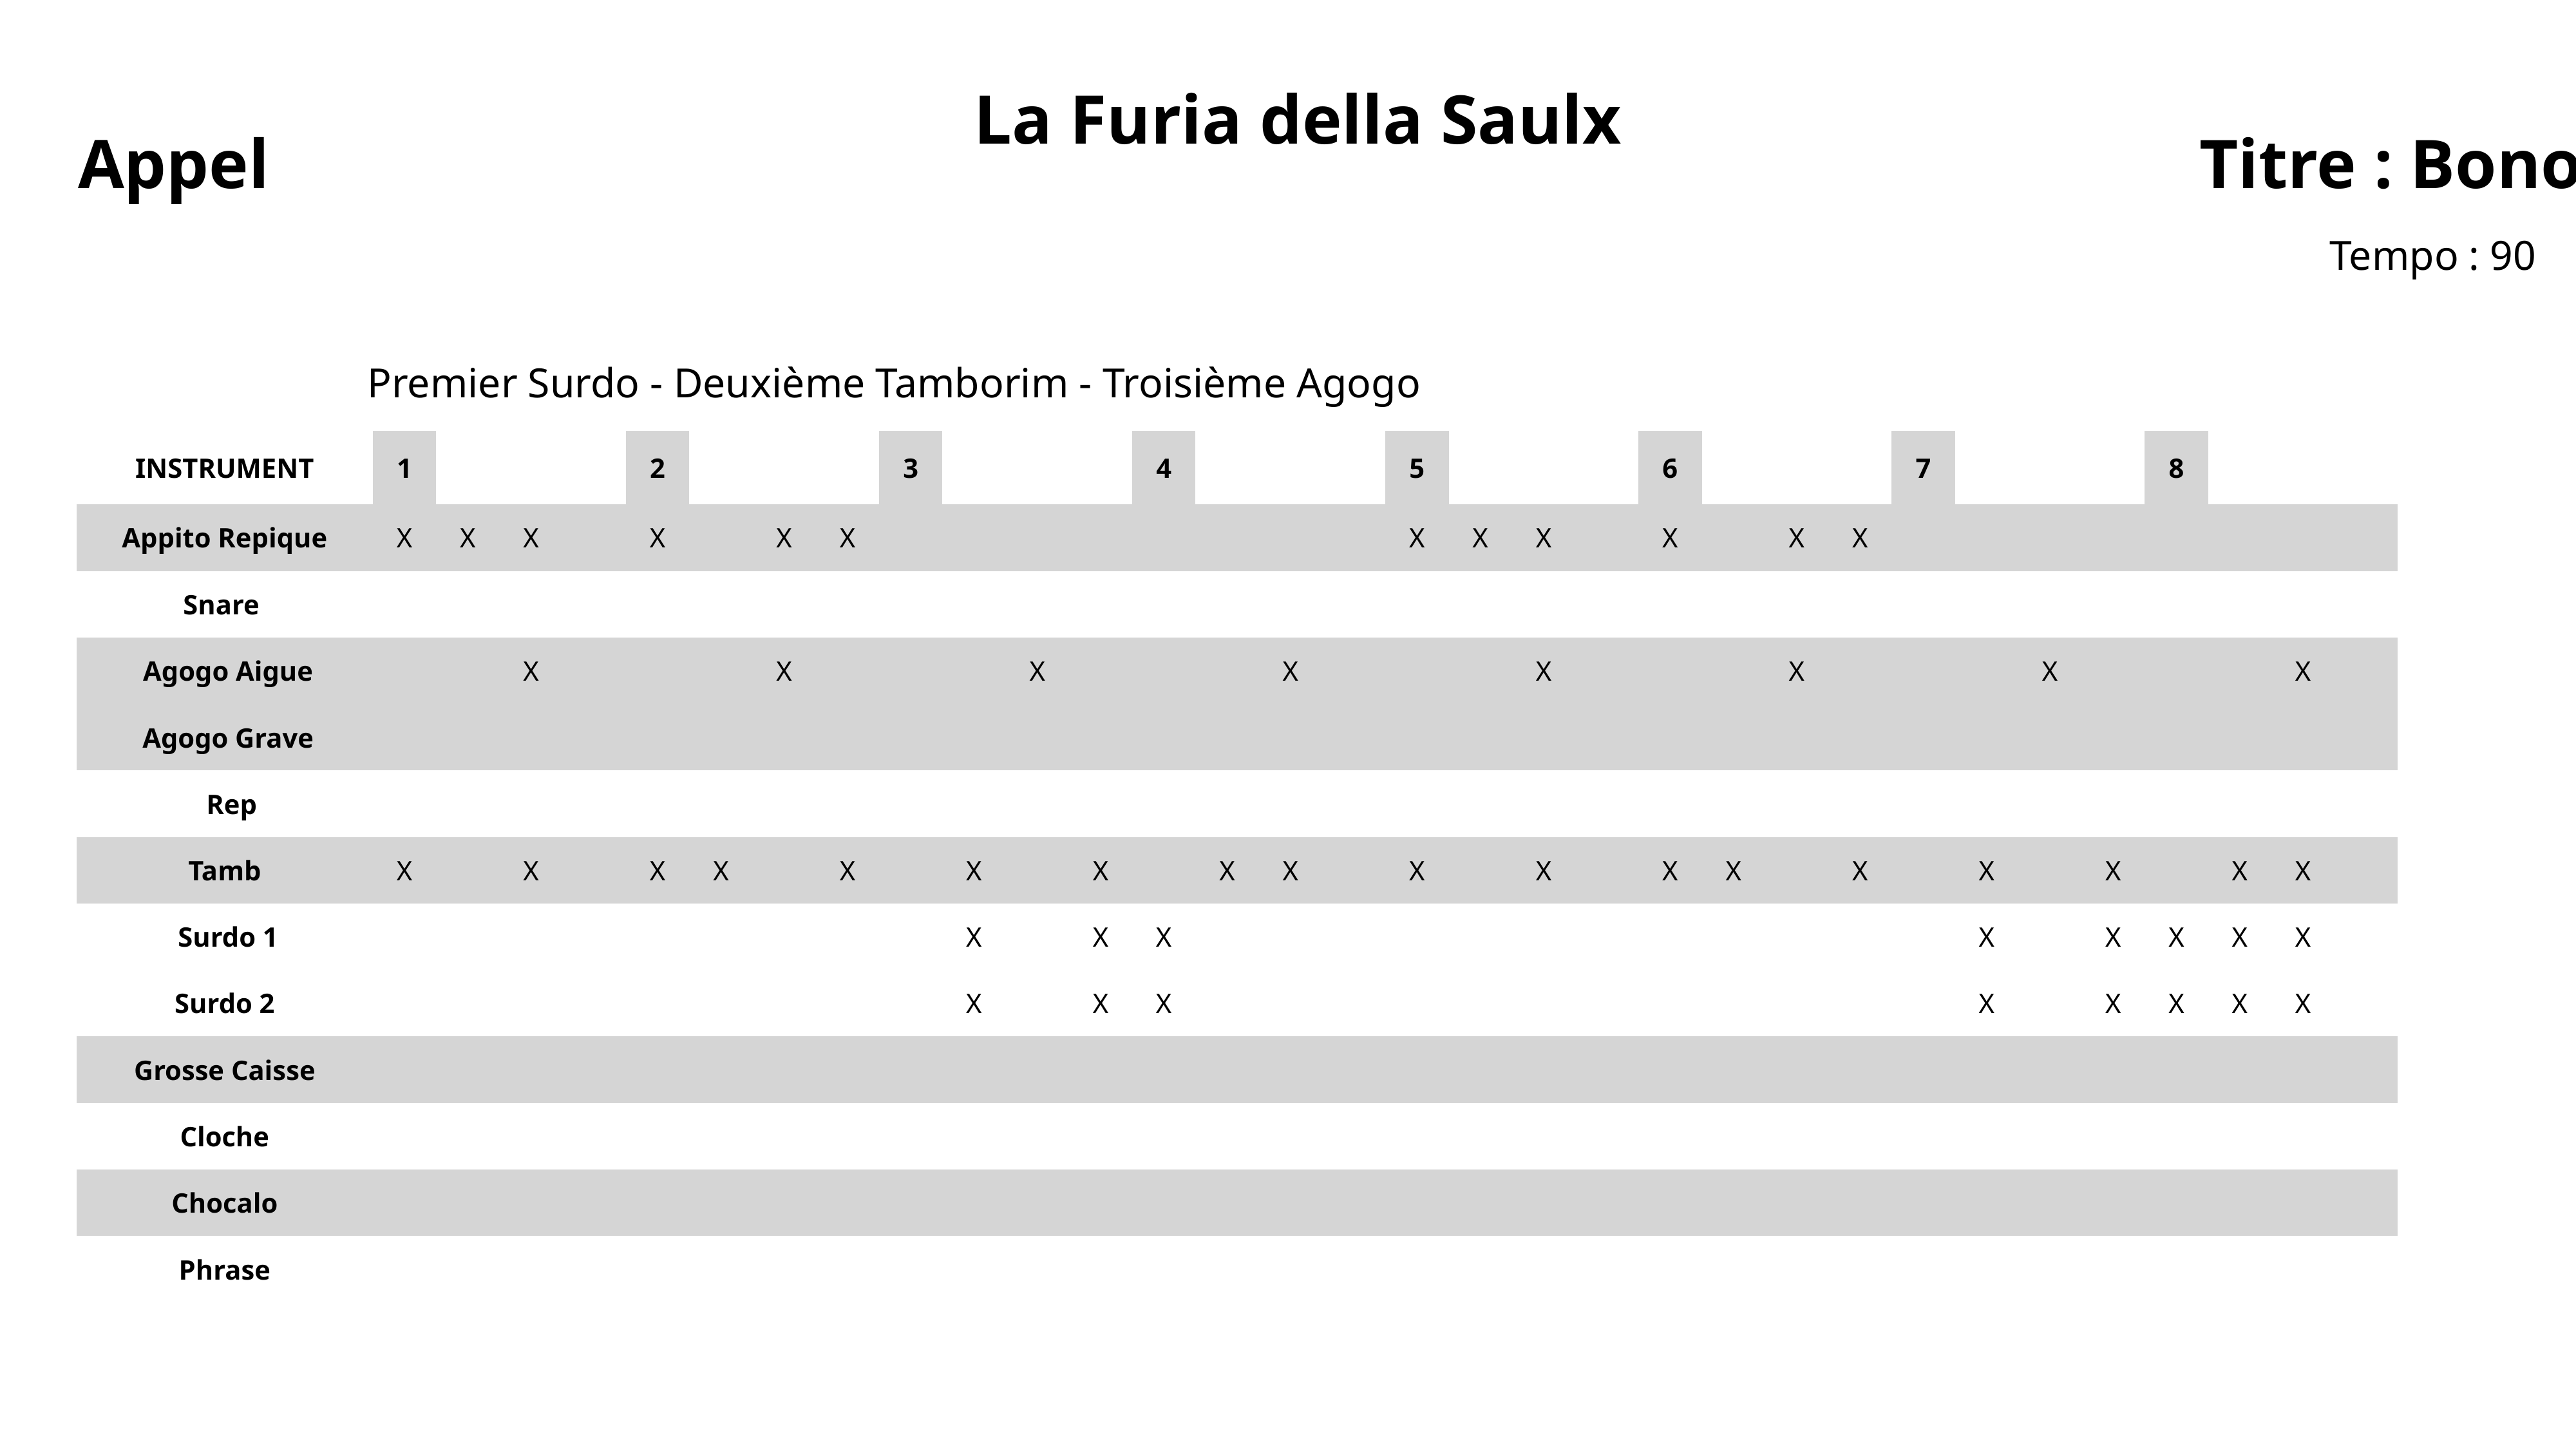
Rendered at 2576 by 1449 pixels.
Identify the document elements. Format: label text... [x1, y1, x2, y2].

table_cell [689, 1170, 753, 1236]
table_cell [626, 970, 689, 1036]
table_cell [2145, 638, 2208, 704]
table_cell X [1512, 837, 1575, 904]
table_cell [1512, 704, 1575, 770]
table_cell [879, 970, 942, 1036]
table_header 5 [1385, 431, 1449, 504]
table_cell [1955, 704, 2018, 770]
table_cell [942, 571, 1006, 638]
table_cell [1575, 1170, 1638, 1236]
table_cell [1765, 970, 1828, 1036]
table_cell Phrase [77, 1236, 373, 1303]
table_cell [1385, 571, 1449, 638]
table_cell Tamb [77, 837, 373, 904]
table_header [2018, 431, 2081, 504]
table_cell [1765, 1236, 1828, 1303]
table_cell [2208, 638, 2271, 704]
table_cell [563, 571, 626, 638]
table_header [500, 431, 563, 504]
table_cell [753, 970, 816, 1036]
table_header 7 [1891, 431, 1955, 504]
table_cell [2081, 571, 2145, 638]
table_cell [1891, 1036, 1955, 1103]
table_cell [2018, 904, 2081, 970]
table_cell [1955, 1170, 2018, 1236]
table_cell X [753, 504, 816, 571]
table_cell [1195, 1236, 1259, 1303]
table_cell [689, 1036, 753, 1103]
table_header [2334, 431, 2398, 504]
table_cell [1132, 571, 1195, 638]
table_header [2081, 431, 2145, 504]
table_cell [373, 1236, 436, 1303]
table_cell [1069, 504, 1132, 571]
table_cell [689, 770, 753, 837]
table_cell X [942, 904, 1006, 970]
table_cell [2208, 1036, 2271, 1103]
table_cell X [2271, 904, 2334, 970]
table_header [1512, 431, 1575, 504]
table_cell [1322, 1103, 1385, 1170]
table_cell [1575, 1036, 1638, 1103]
table_cell X [1132, 904, 1195, 970]
table_cell [1259, 970, 1322, 1036]
table_cell [1702, 770, 1765, 837]
table_cell [500, 1103, 563, 1170]
table_cell [1702, 638, 1765, 704]
table_cell [1575, 837, 1638, 904]
table_cell [436, 638, 500, 704]
table_cell [689, 504, 753, 571]
table_cell [1132, 1103, 1195, 1170]
table_cell [1449, 904, 1512, 970]
table_cell [1006, 1170, 1069, 1236]
table_cell [753, 904, 816, 970]
table_cell [1702, 504, 1765, 571]
table_cell [816, 904, 879, 970]
table_cell [1891, 1170, 1955, 1236]
table_cell [879, 704, 942, 770]
table_cell [1449, 1170, 1512, 1236]
table_cell [2271, 770, 2334, 837]
table_cell [1955, 504, 2018, 571]
table_cell [1638, 1036, 1702, 1103]
table_header 3 [879, 431, 942, 504]
table_cell [1069, 704, 1132, 770]
table_cell X [1512, 504, 1575, 571]
table_cell [1512, 770, 1575, 837]
table_cell [563, 904, 626, 970]
table_cell [2208, 1170, 2271, 1236]
table_cell [436, 1036, 500, 1103]
table_cell [689, 904, 753, 970]
table_cell [2271, 1236, 2334, 1303]
table_cell [500, 571, 563, 638]
table_header [1449, 431, 1512, 504]
text_box Premier Surdo - Deuxième Tamborim - Troisième Agogo [362, 352, 1428, 412]
table_cell [1575, 704, 1638, 770]
table_cell [1069, 1170, 1132, 1236]
table_cell [1006, 704, 1069, 770]
table_cell X [1828, 504, 1891, 571]
table_cell [1195, 504, 1259, 571]
table_cell X [2208, 837, 2271, 904]
table_header [1069, 431, 1132, 504]
table_cell [1828, 1236, 1891, 1303]
table_cell [1828, 770, 1891, 837]
table_cell [2208, 504, 2271, 571]
table_cell [1259, 504, 1322, 571]
table_cell [563, 1170, 626, 1236]
table_header 6 [1638, 431, 1702, 504]
table_cell [500, 770, 563, 837]
table_cell [563, 770, 626, 837]
table_cell [1259, 1236, 1322, 1303]
table_cell [753, 770, 816, 837]
table_cell X [500, 504, 563, 571]
table_cell [879, 904, 942, 970]
table_cell [373, 571, 436, 638]
table_cell [1702, 1236, 1765, 1303]
table_cell X [2018, 638, 2081, 704]
table_cell [689, 970, 753, 1036]
table_cell X [1765, 504, 1828, 571]
text_box La Furia della Saulx [969, 71, 1645, 163]
table_cell [1828, 638, 1891, 704]
table_cell [942, 770, 1006, 837]
table_cell [2018, 770, 2081, 837]
table_cell [1322, 904, 1385, 970]
table_cell [500, 1170, 563, 1236]
table_cell [1322, 770, 1385, 837]
table_cell [1891, 704, 1955, 770]
table_cell [563, 638, 626, 704]
table_cell [626, 638, 689, 704]
table_cell [2145, 571, 2208, 638]
table_cell [1195, 704, 1259, 770]
table_cell [1322, 1236, 1385, 1303]
table_cell [436, 1103, 500, 1170]
table_cell [2018, 1170, 2081, 1236]
table_cell X [1702, 837, 1765, 904]
table_cell [879, 770, 942, 837]
table_cell [1322, 837, 1385, 904]
table_cell [1575, 1236, 1638, 1303]
table_cell [1828, 970, 1891, 1036]
table_cell [2271, 571, 2334, 638]
table_cell X [1385, 504, 1449, 571]
table_cell [1195, 1170, 1259, 1236]
table_cell [1575, 970, 1638, 1036]
table_cell [2018, 1236, 2081, 1303]
table_cell [2208, 704, 2271, 770]
table_cell [1828, 1036, 1891, 1103]
table_cell [500, 704, 563, 770]
table_cell [689, 704, 753, 770]
table_cell [1006, 571, 1069, 638]
table_cell [1891, 770, 1955, 837]
table_cell Surdo 1 [77, 904, 373, 970]
table_cell X [1195, 837, 1259, 904]
table_cell [2145, 704, 2208, 770]
table_cell [1638, 770, 1702, 837]
table_cell X [2208, 904, 2271, 970]
table_cell [1765, 904, 1828, 970]
table_cell [1828, 1170, 1891, 1236]
table_cell [942, 638, 1006, 704]
table_cell X [373, 504, 436, 571]
table_cell [942, 1236, 1006, 1303]
table_cell [2018, 571, 2081, 638]
table_header [1322, 431, 1385, 504]
table_cell [2145, 1036, 2208, 1103]
table_header [1006, 431, 1069, 504]
table_cell [1638, 904, 1702, 970]
table_cell [1575, 638, 1638, 704]
table_cell [1449, 704, 1512, 770]
table_cell [1765, 1103, 1828, 1170]
table_cell [1322, 504, 1385, 571]
table_cell [1069, 770, 1132, 837]
table_cell [879, 571, 942, 638]
table_cell [753, 837, 816, 904]
table_cell X [2145, 970, 2208, 1036]
table_cell X [942, 837, 1006, 904]
table_cell [1069, 1103, 1132, 1170]
table_cell [1512, 571, 1575, 638]
table_cell Rep [77, 770, 373, 837]
table_cell [942, 504, 1006, 571]
table_cell X [1955, 904, 2018, 970]
table_cell [1132, 1036, 1195, 1103]
table_cell [2334, 704, 2398, 770]
table_cell [2271, 1036, 2334, 1103]
table_cell [816, 1036, 879, 1103]
table_cell [1322, 1170, 1385, 1236]
table_cell [2334, 1236, 2398, 1303]
table_cell [500, 970, 563, 1036]
table_cell [373, 970, 436, 1036]
table_cell [879, 1103, 942, 1170]
table_cell [2081, 770, 2145, 837]
table_cell [436, 571, 500, 638]
table_cell [1385, 770, 1449, 837]
table_cell [1955, 571, 2018, 638]
table_cell [2271, 1103, 2334, 1170]
table_cell [879, 837, 942, 904]
table_cell [1702, 970, 1765, 1036]
table_cell Snare [77, 571, 373, 638]
table_cell [816, 571, 879, 638]
table_cell X [500, 837, 563, 904]
table_cell [1575, 504, 1638, 571]
table_cell [942, 1170, 1006, 1236]
table_cell [1891, 970, 1955, 1036]
table_cell X [2208, 970, 2271, 1036]
table_cell [1069, 571, 1132, 638]
table_cell [816, 970, 879, 1036]
table_cell [563, 1036, 626, 1103]
table_cell [436, 837, 500, 904]
table_cell [1132, 1170, 1195, 1236]
table_cell [1765, 571, 1828, 638]
table_cell X [689, 837, 753, 904]
table_cell [2271, 704, 2334, 770]
table_cell [1385, 970, 1449, 1036]
table_cell [1259, 1170, 1322, 1236]
table_cell [1891, 638, 1955, 704]
table_cell [373, 770, 436, 837]
table_cell X [1259, 837, 1322, 904]
table_cell X [1955, 970, 2018, 1036]
table_cell [563, 504, 626, 571]
table_cell [942, 1036, 1006, 1103]
table_cell [2081, 504, 2145, 571]
table_cell [500, 1236, 563, 1303]
table_cell [2018, 504, 2081, 571]
table_header 4 [1132, 431, 1195, 504]
table_cell [2334, 904, 2398, 970]
table_cell [563, 1236, 626, 1303]
table_cell [2081, 1103, 2145, 1170]
table_cell [1449, 837, 1512, 904]
table_cell [1765, 1036, 1828, 1103]
table_cell [1195, 571, 1259, 638]
table_cell [1385, 638, 1449, 704]
table_cell X [1069, 904, 1132, 970]
table_cell X [2081, 970, 2145, 1036]
table_cell [626, 1170, 689, 1236]
table_header 2 [626, 431, 689, 504]
table_cell X [373, 837, 436, 904]
table_cell [1006, 1236, 1069, 1303]
table_cell [1259, 571, 1322, 638]
table_cell [1828, 704, 1891, 770]
table_cell [1702, 1103, 1765, 1170]
table_cell X [1069, 970, 1132, 1036]
table_cell [1385, 1036, 1449, 1103]
table_cell X [1385, 837, 1449, 904]
table_cell [626, 904, 689, 970]
table_cell [373, 1036, 436, 1103]
table_cell [1575, 904, 1638, 970]
table_cell [1955, 638, 2018, 704]
table_cell [2145, 504, 2208, 571]
table_cell [2334, 970, 2398, 1036]
table_cell [816, 770, 879, 837]
table_cell X [816, 837, 879, 904]
table_header [816, 431, 879, 504]
table_cell [816, 704, 879, 770]
table_cell Grosse Caisse [77, 1036, 373, 1103]
table_cell [1385, 1170, 1449, 1236]
table_cell [1702, 704, 1765, 770]
table_cell X [1512, 638, 1575, 704]
table_cell Appito Repique [77, 504, 373, 571]
table_cell [1765, 770, 1828, 837]
text_box Tempo : 90 [2324, 224, 2543, 284]
table_cell [1638, 1170, 1702, 1236]
table_cell [879, 504, 942, 571]
table_header [1259, 431, 1322, 504]
table_cell [1512, 970, 1575, 1036]
table_cell [1575, 1103, 1638, 1170]
table_cell X [2081, 904, 2145, 970]
table_cell [1449, 1103, 1512, 1170]
table_cell [816, 638, 879, 704]
table_cell [2145, 1170, 2208, 1236]
table_cell [1006, 770, 1069, 837]
table_cell [626, 571, 689, 638]
table_cell [1195, 904, 1259, 970]
table_header [689, 431, 753, 504]
table_cell [1638, 704, 1702, 770]
table_cell [563, 970, 626, 1036]
table_cell [1322, 571, 1385, 638]
table_cell [1132, 1236, 1195, 1303]
table_cell [1259, 770, 1322, 837]
table_cell [1195, 970, 1259, 1036]
table_cell [753, 1036, 816, 1103]
table_cell [1638, 1103, 1702, 1170]
table_cell X [500, 638, 563, 704]
table_cell [1638, 970, 1702, 1036]
table_cell [373, 1103, 436, 1170]
table_cell [1891, 1103, 1955, 1170]
table_cell [1322, 704, 1385, 770]
table_cell [373, 1170, 436, 1236]
table_cell [2145, 1103, 2208, 1170]
table_cell X [1828, 837, 1891, 904]
table_cell [1449, 1036, 1512, 1103]
table_cell X [1006, 638, 1069, 704]
table_cell [689, 1103, 753, 1170]
table_header [1575, 431, 1638, 504]
table_cell [1702, 1170, 1765, 1236]
table_cell [1195, 638, 1259, 704]
text_box Titre : Bonobo [2554, 159, 2569, 181]
table_cell X [1765, 638, 1828, 704]
table_header [563, 431, 626, 504]
table_cell [1891, 571, 1955, 638]
table_header [1828, 431, 1891, 504]
table_cell X [1449, 504, 1512, 571]
table_cell [1069, 638, 1132, 704]
table_cell X [1259, 638, 1322, 704]
table_cell [2081, 1170, 2145, 1236]
table_cell [1449, 571, 1512, 638]
table_cell [2334, 1036, 2398, 1103]
table_cell [2081, 638, 2145, 704]
table_cell [1132, 704, 1195, 770]
table_cell [1006, 504, 1069, 571]
table_cell [2334, 837, 2398, 904]
table_cell [1512, 1170, 1575, 1236]
table_cell [2271, 504, 2334, 571]
table_cell [563, 837, 626, 904]
table_cell [1322, 970, 1385, 1036]
table_cell [1828, 571, 1891, 638]
table_cell [689, 638, 753, 704]
table_cell X [1638, 504, 1702, 571]
table_cell [2018, 1036, 2081, 1103]
table_cell [373, 704, 436, 770]
text_box Appel [72, 115, 275, 207]
table_cell [626, 770, 689, 837]
table_cell [2208, 1236, 2271, 1303]
table_cell [753, 1170, 816, 1236]
table_cell [1006, 970, 1069, 1036]
table_cell [1891, 504, 1955, 571]
table_cell [1069, 1036, 1132, 1103]
table_cell [2018, 837, 2081, 904]
table_cell Surdo 2 [77, 970, 373, 1036]
table_cell [2081, 704, 2145, 770]
table_cell [2145, 837, 2208, 904]
table_cell [1638, 1236, 1702, 1303]
table_cell [942, 1103, 1006, 1170]
table_cell X [626, 504, 689, 571]
table_cell X [626, 837, 689, 904]
table_cell [2145, 1236, 2208, 1303]
table_cell [626, 704, 689, 770]
table_cell [689, 571, 753, 638]
table_cell [1449, 770, 1512, 837]
table_cell [436, 704, 500, 770]
table_cell [373, 904, 436, 970]
table_cell [1132, 770, 1195, 837]
table_cell [626, 1236, 689, 1303]
table_cell [1449, 638, 1512, 704]
text_box Titre : Bonobo [2106, 115, 2576, 207]
table_cell [1765, 704, 1828, 770]
table_cell [2208, 1103, 2271, 1170]
table_cell [1765, 837, 1828, 904]
table_cell [436, 770, 500, 837]
table_cell [689, 1236, 753, 1303]
table_cell [436, 970, 500, 1036]
table_cell X [1638, 837, 1702, 904]
table_cell [1195, 1036, 1259, 1103]
table_cell [1512, 904, 1575, 970]
table_cell [1195, 1103, 1259, 1170]
table_cell [626, 1103, 689, 1170]
table_cell [563, 1103, 626, 1170]
table_cell [1006, 837, 1069, 904]
table_cell [753, 1236, 816, 1303]
table_cell X [2271, 970, 2334, 1036]
table_cell [2018, 1103, 2081, 1170]
table_cell [500, 904, 563, 970]
table_header [436, 431, 500, 504]
table_header [1955, 431, 2018, 504]
table_cell [879, 638, 942, 704]
table_cell [1385, 1103, 1449, 1170]
table_cell [1955, 1103, 2018, 1170]
table_cell X [436, 504, 500, 571]
table_cell [1828, 1103, 1891, 1170]
table_cell [942, 704, 1006, 770]
table_cell [879, 1170, 942, 1236]
table_cell [1955, 1236, 2018, 1303]
table_cell [563, 704, 626, 770]
table_cell [1449, 1236, 1512, 1303]
table_cell [2334, 770, 2398, 837]
table_cell X [1132, 970, 1195, 1036]
table_cell [1385, 1236, 1449, 1303]
table_cell [1638, 571, 1702, 638]
table_cell [1322, 1036, 1385, 1103]
table_cell [1259, 1036, 1322, 1103]
table_cell [1955, 1036, 2018, 1103]
table_cell [816, 1170, 879, 1236]
table_header [753, 431, 816, 504]
table_cell X [2145, 904, 2208, 970]
table_cell [1702, 571, 1765, 638]
table_cell X [2271, 638, 2334, 704]
table_cell [753, 571, 816, 638]
table_cell X [1955, 837, 2018, 904]
table_cell [753, 704, 816, 770]
table_cell [436, 1170, 500, 1236]
table_cell [2081, 1036, 2145, 1103]
table_header [2271, 431, 2334, 504]
table_cell [1259, 904, 1322, 970]
table_cell Cloche [77, 1103, 373, 1170]
table_cell [1702, 1036, 1765, 1103]
table_cell [816, 1103, 879, 1170]
table_cell [436, 904, 500, 970]
table_cell [1259, 1103, 1322, 1170]
table_cell [2208, 770, 2271, 837]
table_cell [879, 1236, 942, 1303]
table_cell X [942, 970, 1006, 1036]
table_cell [1132, 837, 1195, 904]
table_cell [1132, 504, 1195, 571]
table_cell [1891, 837, 1955, 904]
table_cell [2145, 770, 2208, 837]
table_header 1 [373, 431, 436, 504]
table_cell [1575, 770, 1638, 837]
table_cell [1512, 1036, 1575, 1103]
table_cell [2334, 1170, 2398, 1236]
table_cell [1702, 904, 1765, 970]
table_header 8 [2145, 431, 2208, 504]
table_cell [1765, 1170, 1828, 1236]
table_cell [1132, 638, 1195, 704]
table_cell X [1069, 837, 1132, 904]
table_header [1702, 431, 1765, 504]
table_cell [373, 638, 436, 704]
table_cell [2208, 571, 2271, 638]
table_cell X [2271, 837, 2334, 904]
table_cell [626, 1036, 689, 1103]
table_cell Agogo Aigue [77, 638, 373, 704]
table_cell Agogo Grave [77, 704, 373, 770]
table_cell [1006, 1103, 1069, 1170]
table_cell [1322, 638, 1385, 704]
table_cell [500, 1036, 563, 1103]
table_header [1765, 431, 1828, 504]
table_header [942, 431, 1006, 504]
table_cell [2018, 970, 2081, 1036]
table_cell [1955, 770, 2018, 837]
table_cell [2334, 1103, 2398, 1170]
table_cell Chocalo [77, 1170, 373, 1236]
table_cell [2081, 1236, 2145, 1303]
table_cell [1891, 904, 1955, 970]
table_cell [1195, 770, 1259, 837]
table_cell [1828, 904, 1891, 970]
table_cell [1449, 970, 1512, 1036]
table_cell [2334, 571, 2398, 638]
table_cell [2018, 704, 2081, 770]
table_cell X [816, 504, 879, 571]
table_header [1195, 431, 1259, 504]
table_cell [2334, 504, 2398, 571]
table_cell [753, 1103, 816, 1170]
table_cell [1006, 1036, 1069, 1103]
table_cell [1638, 638, 1702, 704]
table_cell X [2081, 837, 2145, 904]
table_cell [879, 1036, 942, 1103]
table_cell [1385, 704, 1449, 770]
table_cell [436, 1236, 500, 1303]
table_cell [1891, 1236, 1955, 1303]
table_cell [1575, 571, 1638, 638]
table_cell [1385, 904, 1449, 970]
table_header INSTRUMENT [77, 431, 373, 504]
table_cell [816, 1236, 879, 1303]
table_header [2208, 431, 2271, 504]
table_cell [1006, 904, 1069, 970]
table_cell X [753, 638, 816, 704]
table_cell [1259, 704, 1322, 770]
table_cell [1069, 1236, 1132, 1303]
table_cell [1512, 1236, 1575, 1303]
table_cell [2334, 638, 2398, 704]
table_cell [1512, 1103, 1575, 1170]
table_cell [2271, 1170, 2334, 1236]
